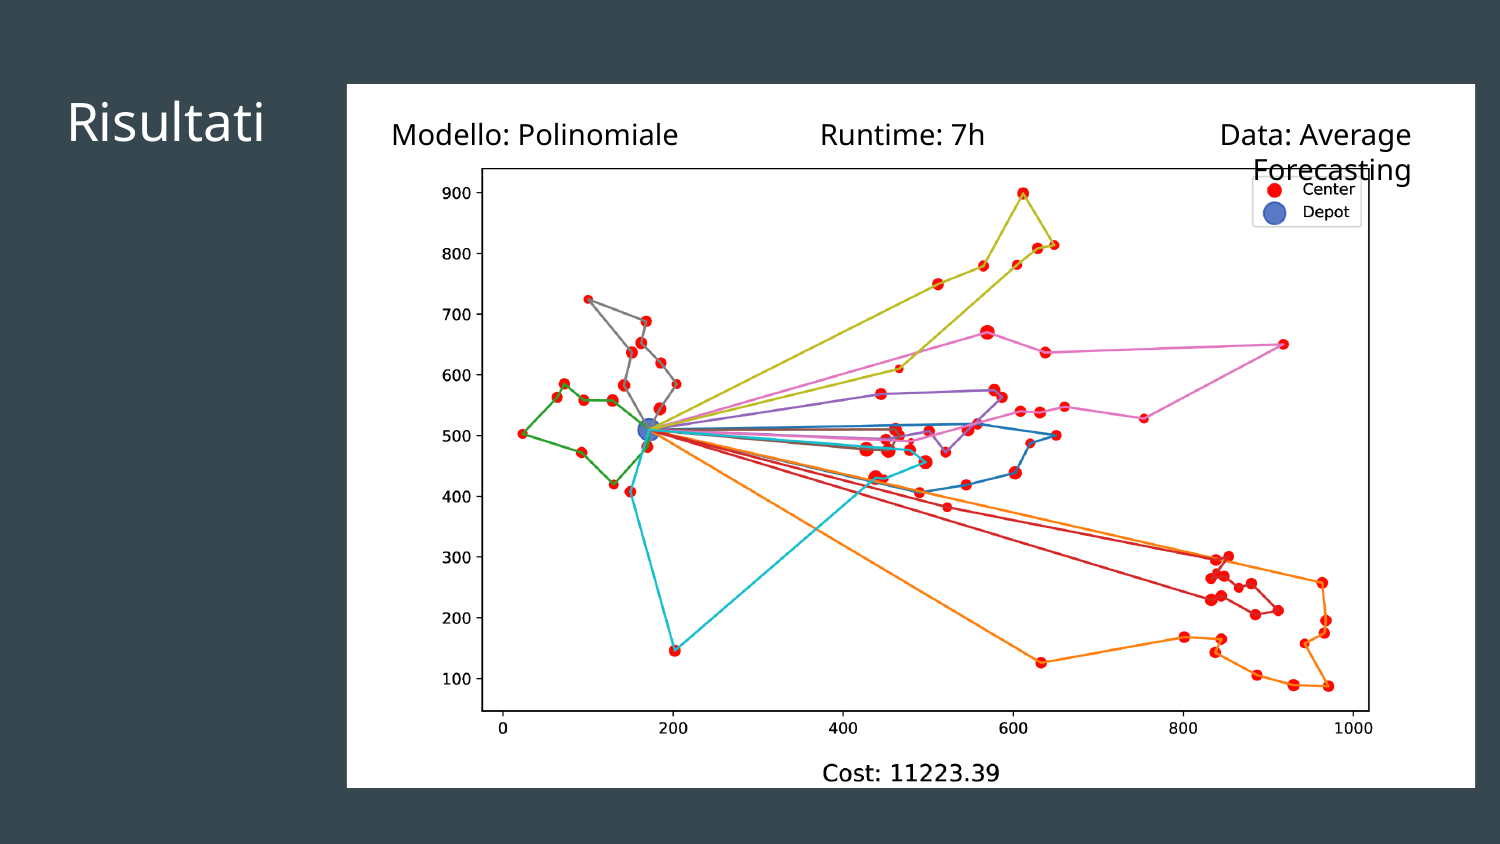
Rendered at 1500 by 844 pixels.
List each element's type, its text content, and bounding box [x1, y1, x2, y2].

text_box Runtime: 7h [778, 101, 1072, 167]
picture [346, 84, 1476, 788]
text_box Modello: Polinomiale [375, 101, 778, 167]
text_box Data: Average Forecasting [1071, 101, 1428, 202]
title Risultati [51, 72, 1449, 167]
